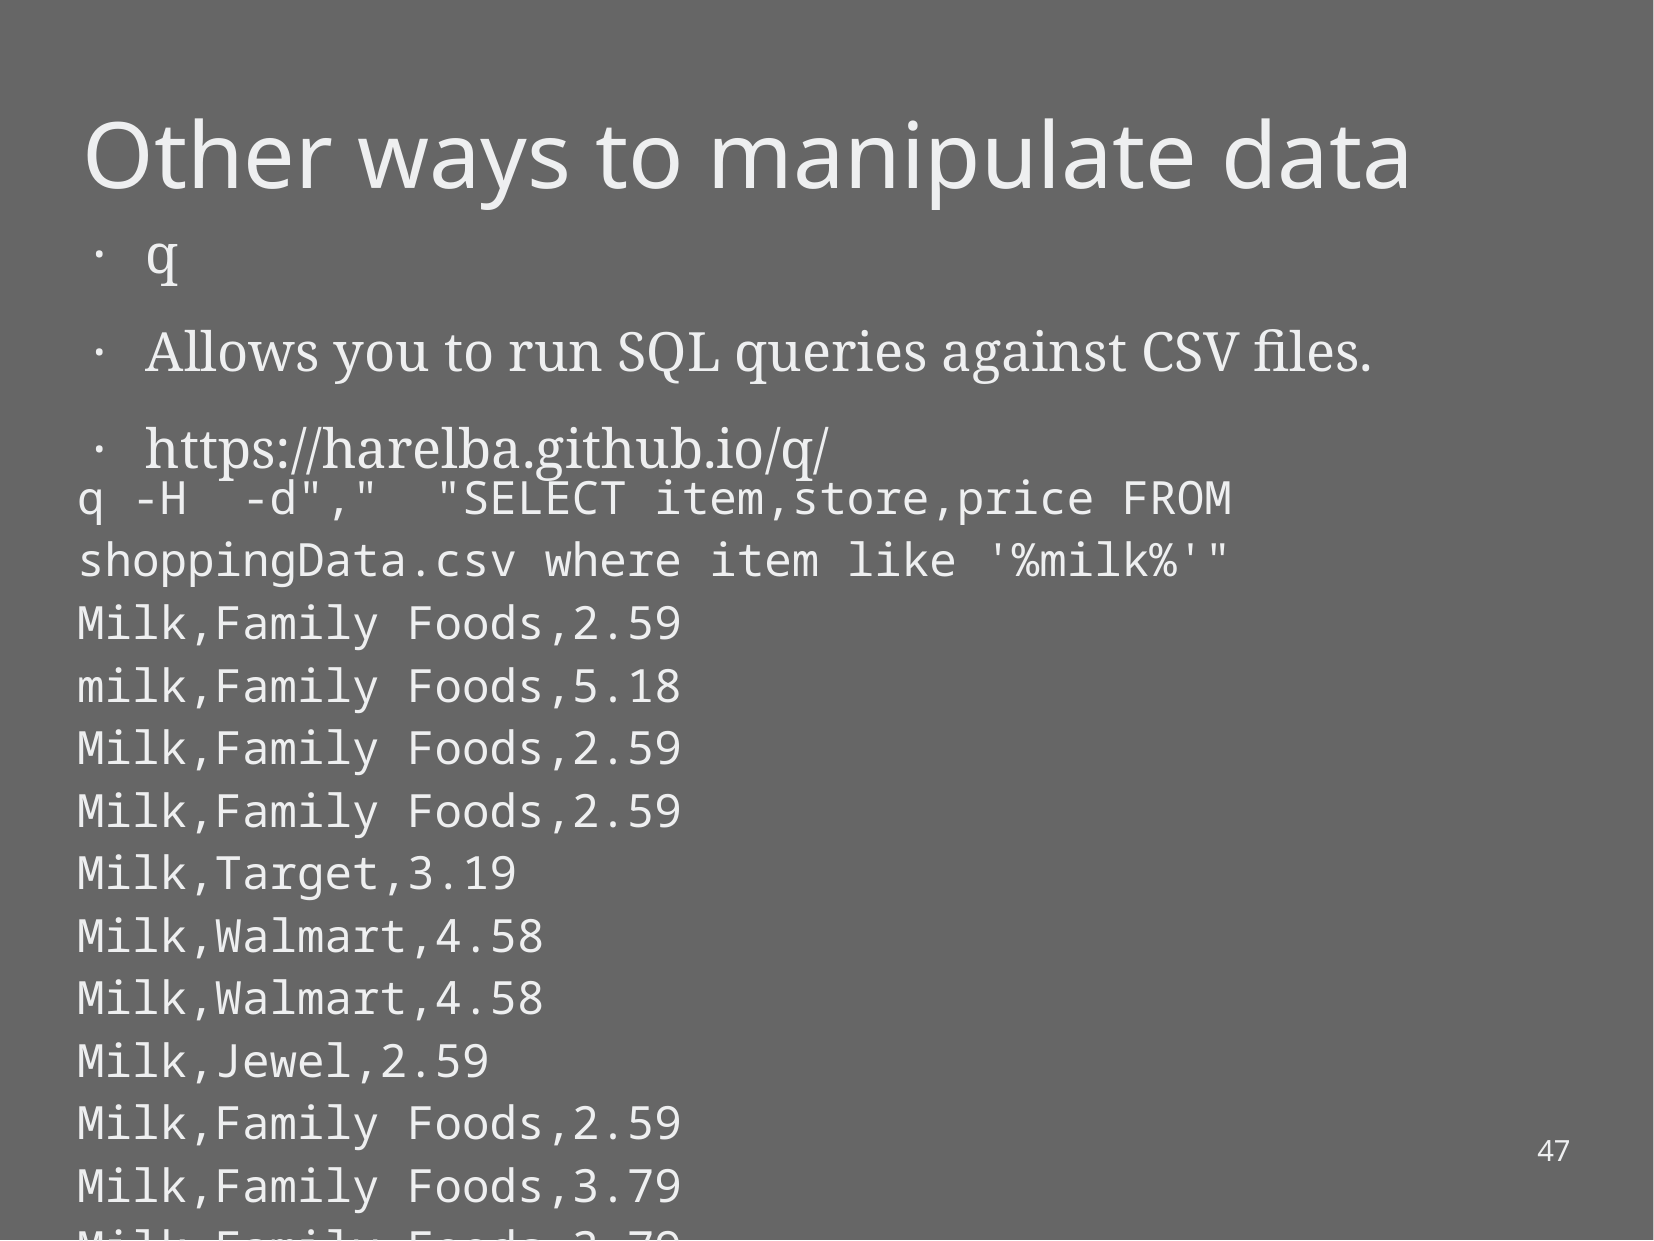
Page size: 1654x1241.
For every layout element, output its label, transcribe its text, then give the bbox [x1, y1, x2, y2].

list q Allows you to run SQL queries against CSV files. https://harelba.github.io/q/ [75, 215, 1564, 457]
text_box q -H -d"," "SELECT item,store,price FROM shoppingData.csv where item like '%milk%'" Milk,Family Foods,2.59 milk,Family Foods,5.18 Milk,Family Foods,2.59 Milk,Family Foods,2.59 Milk,Target,3.19 Milk,Walmart,4.58 Milk,Walmart,4.58 Milk,Jewel,2.59 Milk,Family Foods,2.59 Milk,Family Foods,3.79 Milk,Family Foods,3.79 Milk,Family Foods,3.79 awk -F"," '$3 ~ /.*Milk.*/ { print $3,$1,$4}' shoppingDataExample/shoppingData.csv [62, 457, 1638, 1241]
title Other ways to manipulate data [82, 49, 1571, 257]
